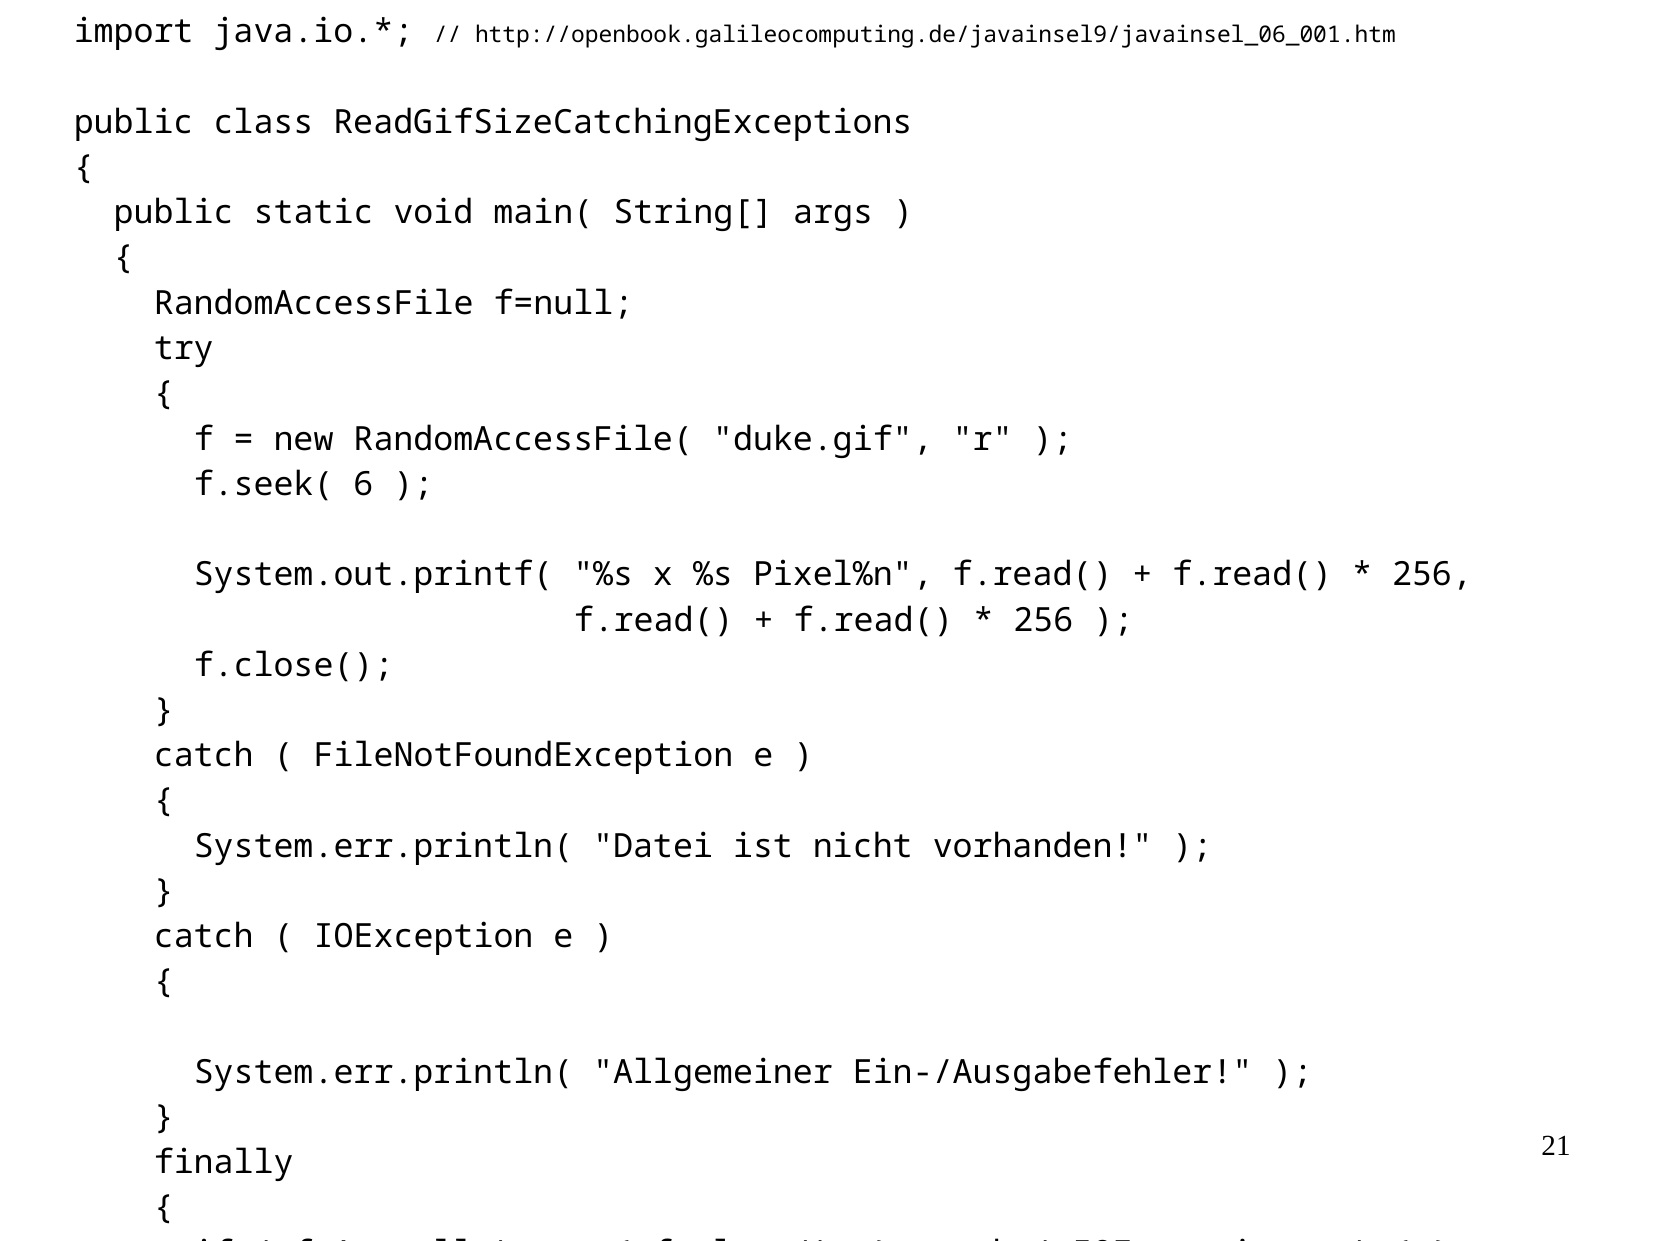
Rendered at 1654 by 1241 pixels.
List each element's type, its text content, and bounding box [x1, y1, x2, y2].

text_box import java.io.*; // http://openbook.galileocomputing.de/javainsel9/javainsel_06_001.htm public class ReadGifSizeCatchingExceptions { public static void main( String[] args ) { RandomAccessFile f=null; try { f = new RandomAccessFile( "duke.gif", "r" ); f.seek( 6 ); System.out.printf( "%s x %s Pixel%n", f.read() + f.read() * 256, f.read() + f.read() * 256 ); f.close(); } catch ( FileNotFoundException e ) { System.err.println( "Datei ist nicht vorhanden!" ); } catch ( IOException e ) { System.err.println( "Allgemeiner Ein-/Ausgabefehler!" ); } finally { if ( f != null ) try { f.close(); } catch ( IOException e ) { } } } } [59, 0, 1625, 1224]
